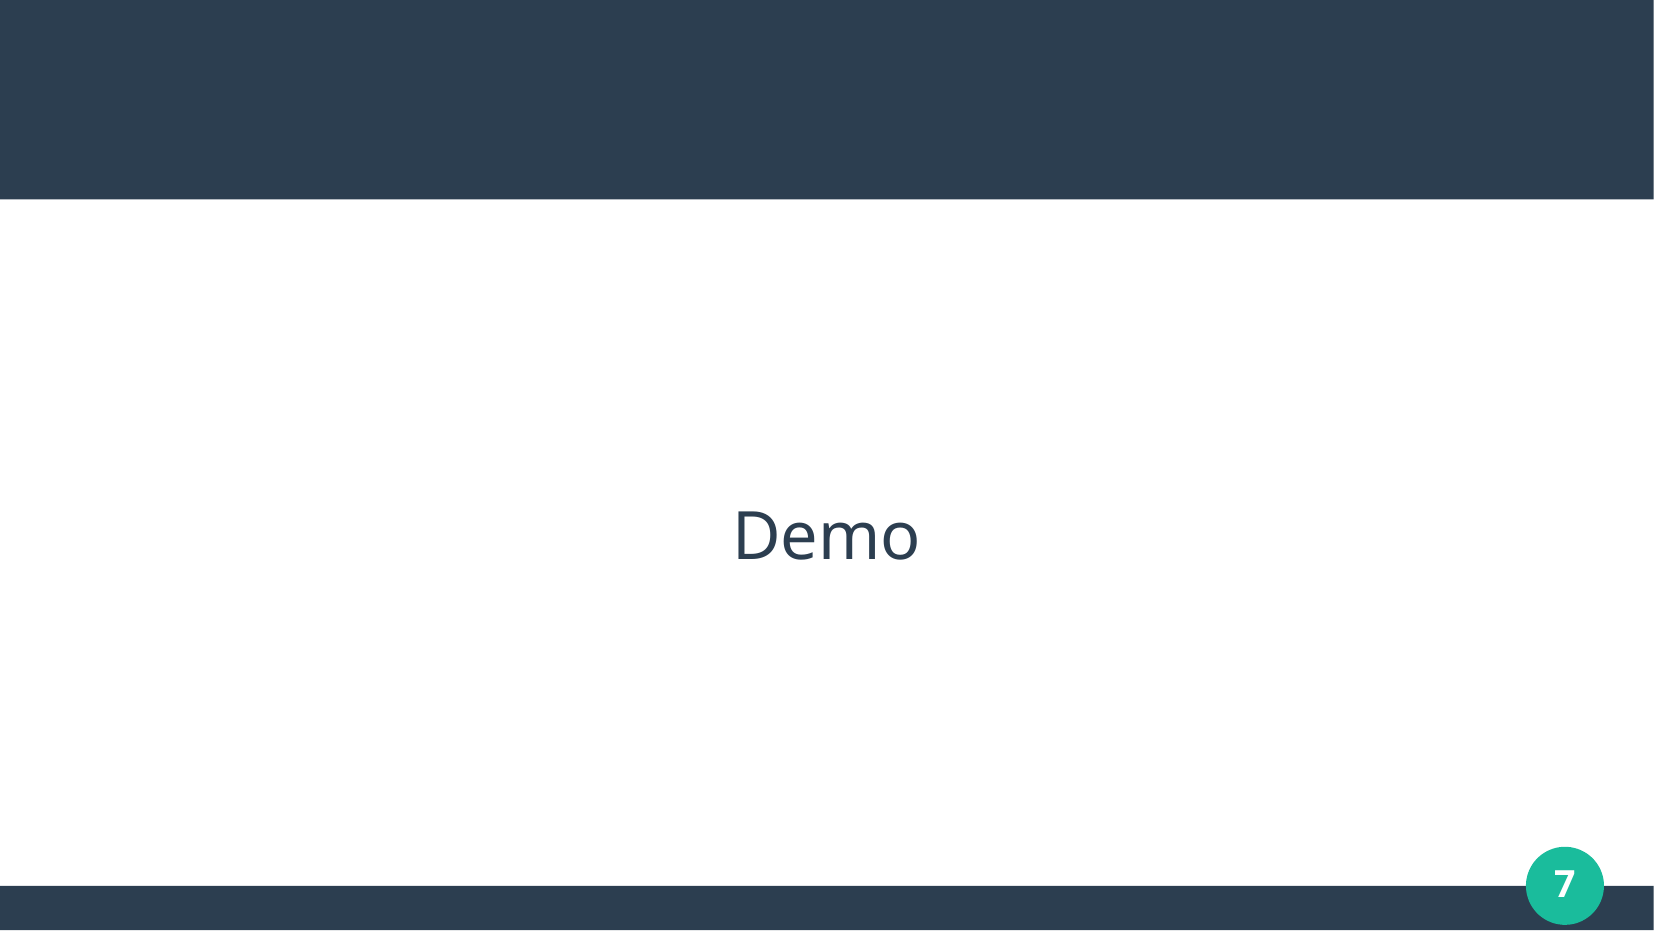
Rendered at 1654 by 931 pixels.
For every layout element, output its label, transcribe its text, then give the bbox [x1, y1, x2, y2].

subtitle Demo [59, 203, 1595, 863]
text_box [1505, 848, 1625, 923]
